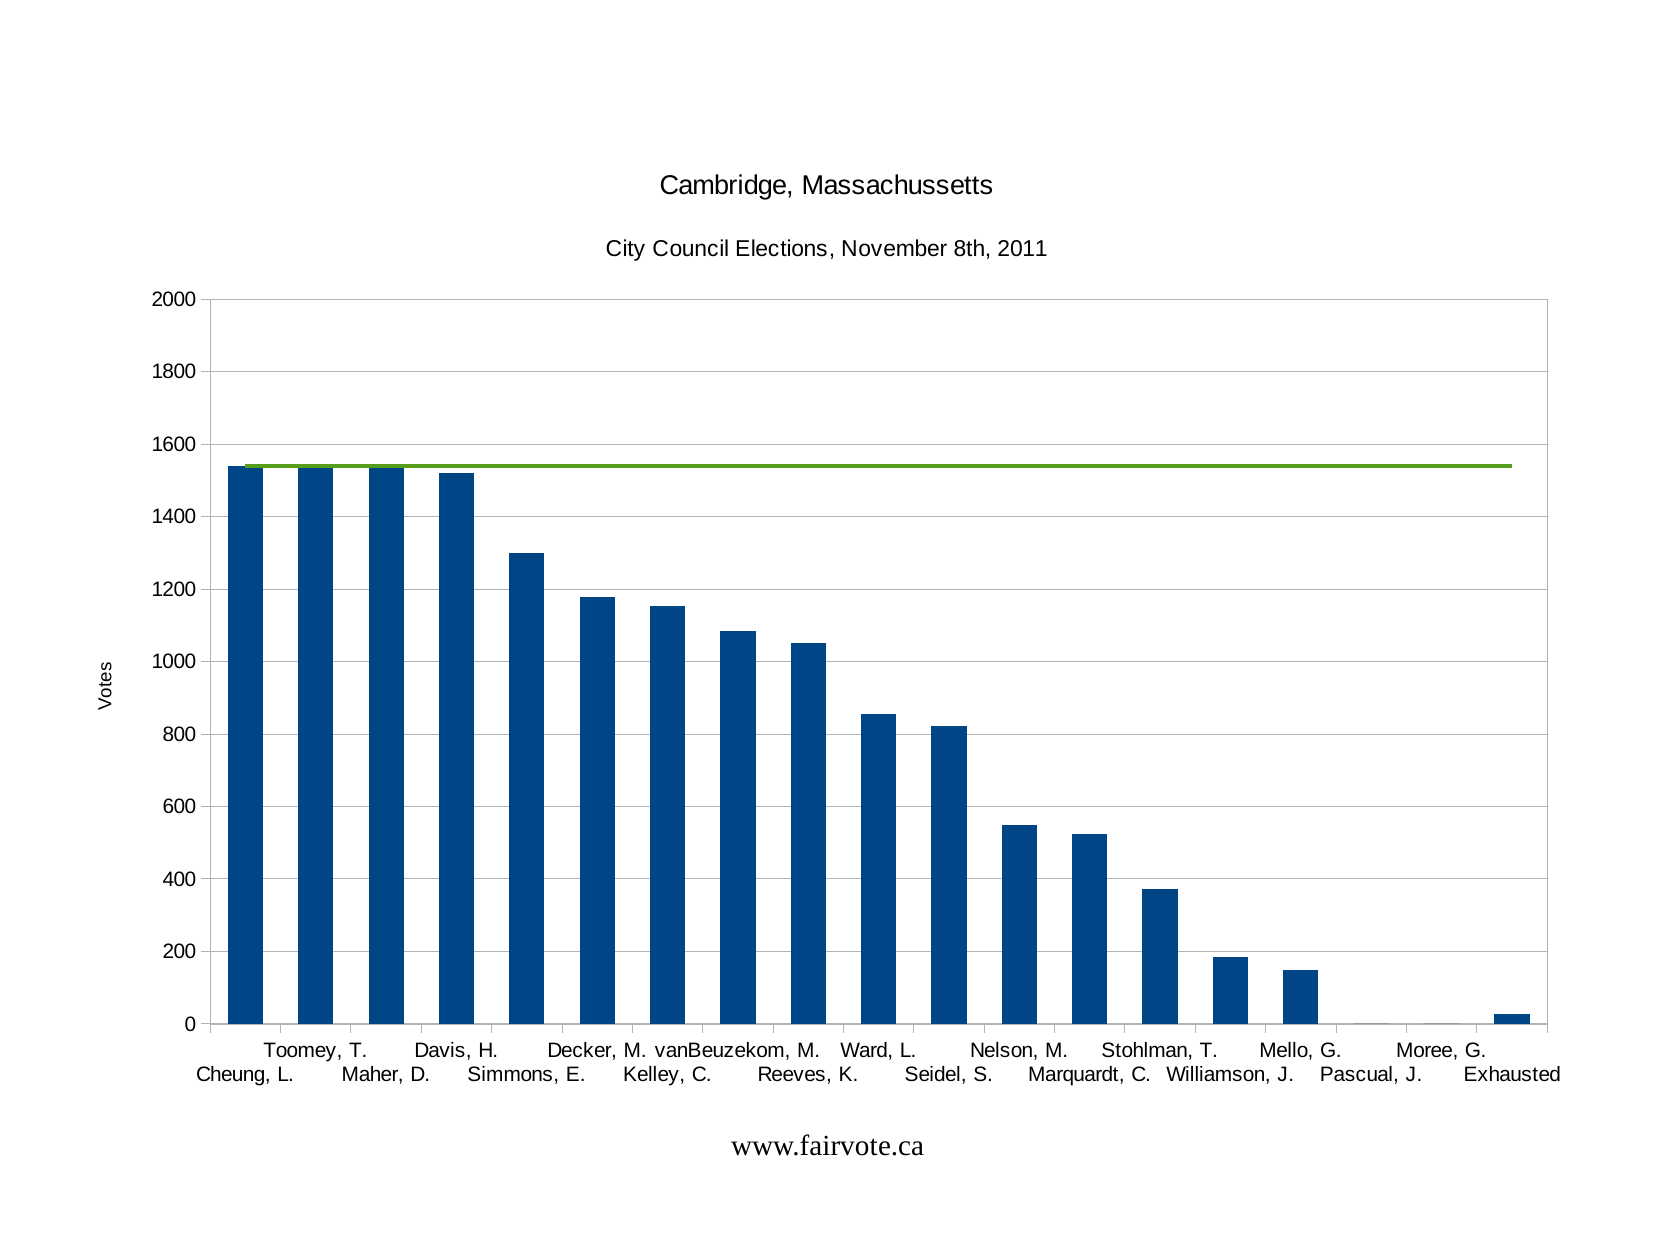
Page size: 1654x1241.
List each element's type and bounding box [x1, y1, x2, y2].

chart [61, 135, 1592, 1106]
